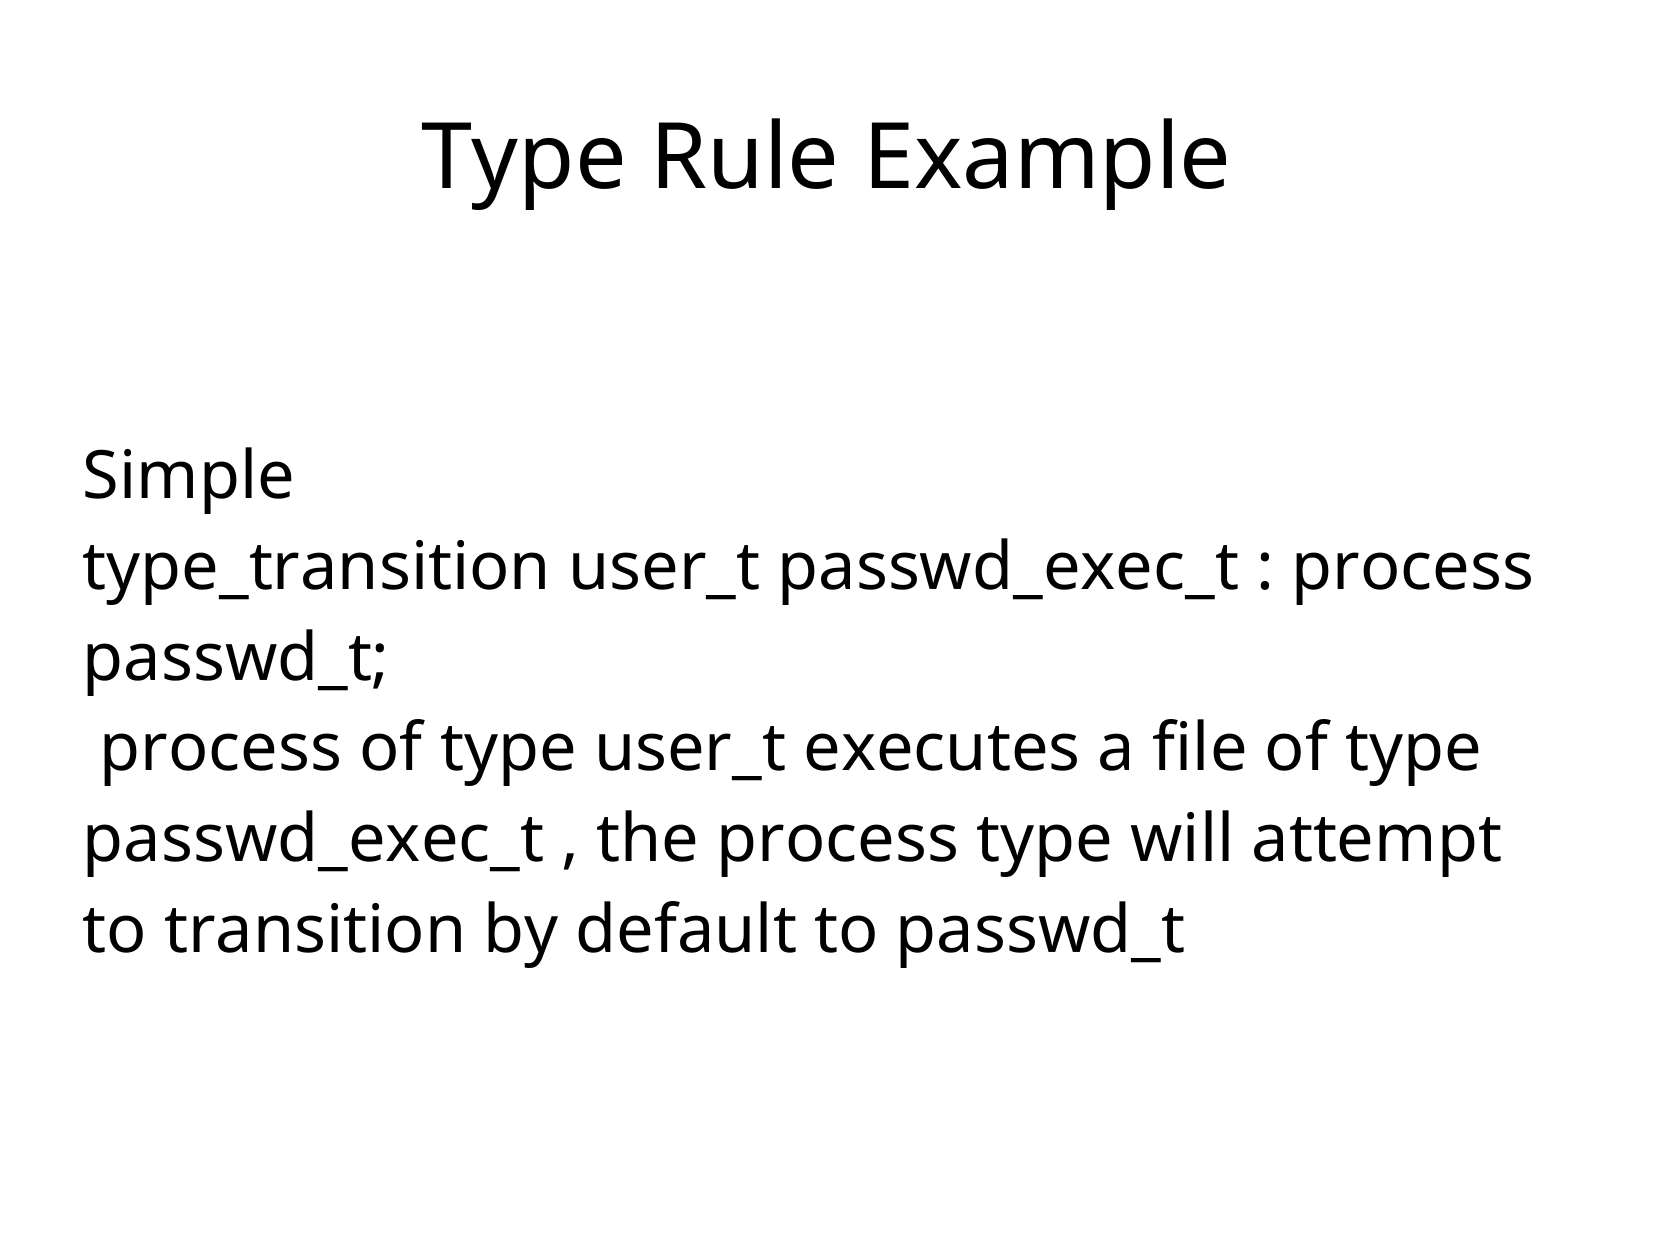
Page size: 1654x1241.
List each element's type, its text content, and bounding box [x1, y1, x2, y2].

title Type Rule Example [82, 56, 1571, 250]
subtitle Simple type_transition user_t passwd_exec_t : process passwd_t; process of type user_t executes a file of type passwd_exec_t , the process type will attempt to transition by default to passwd_t [82, 297, 1571, 1102]
